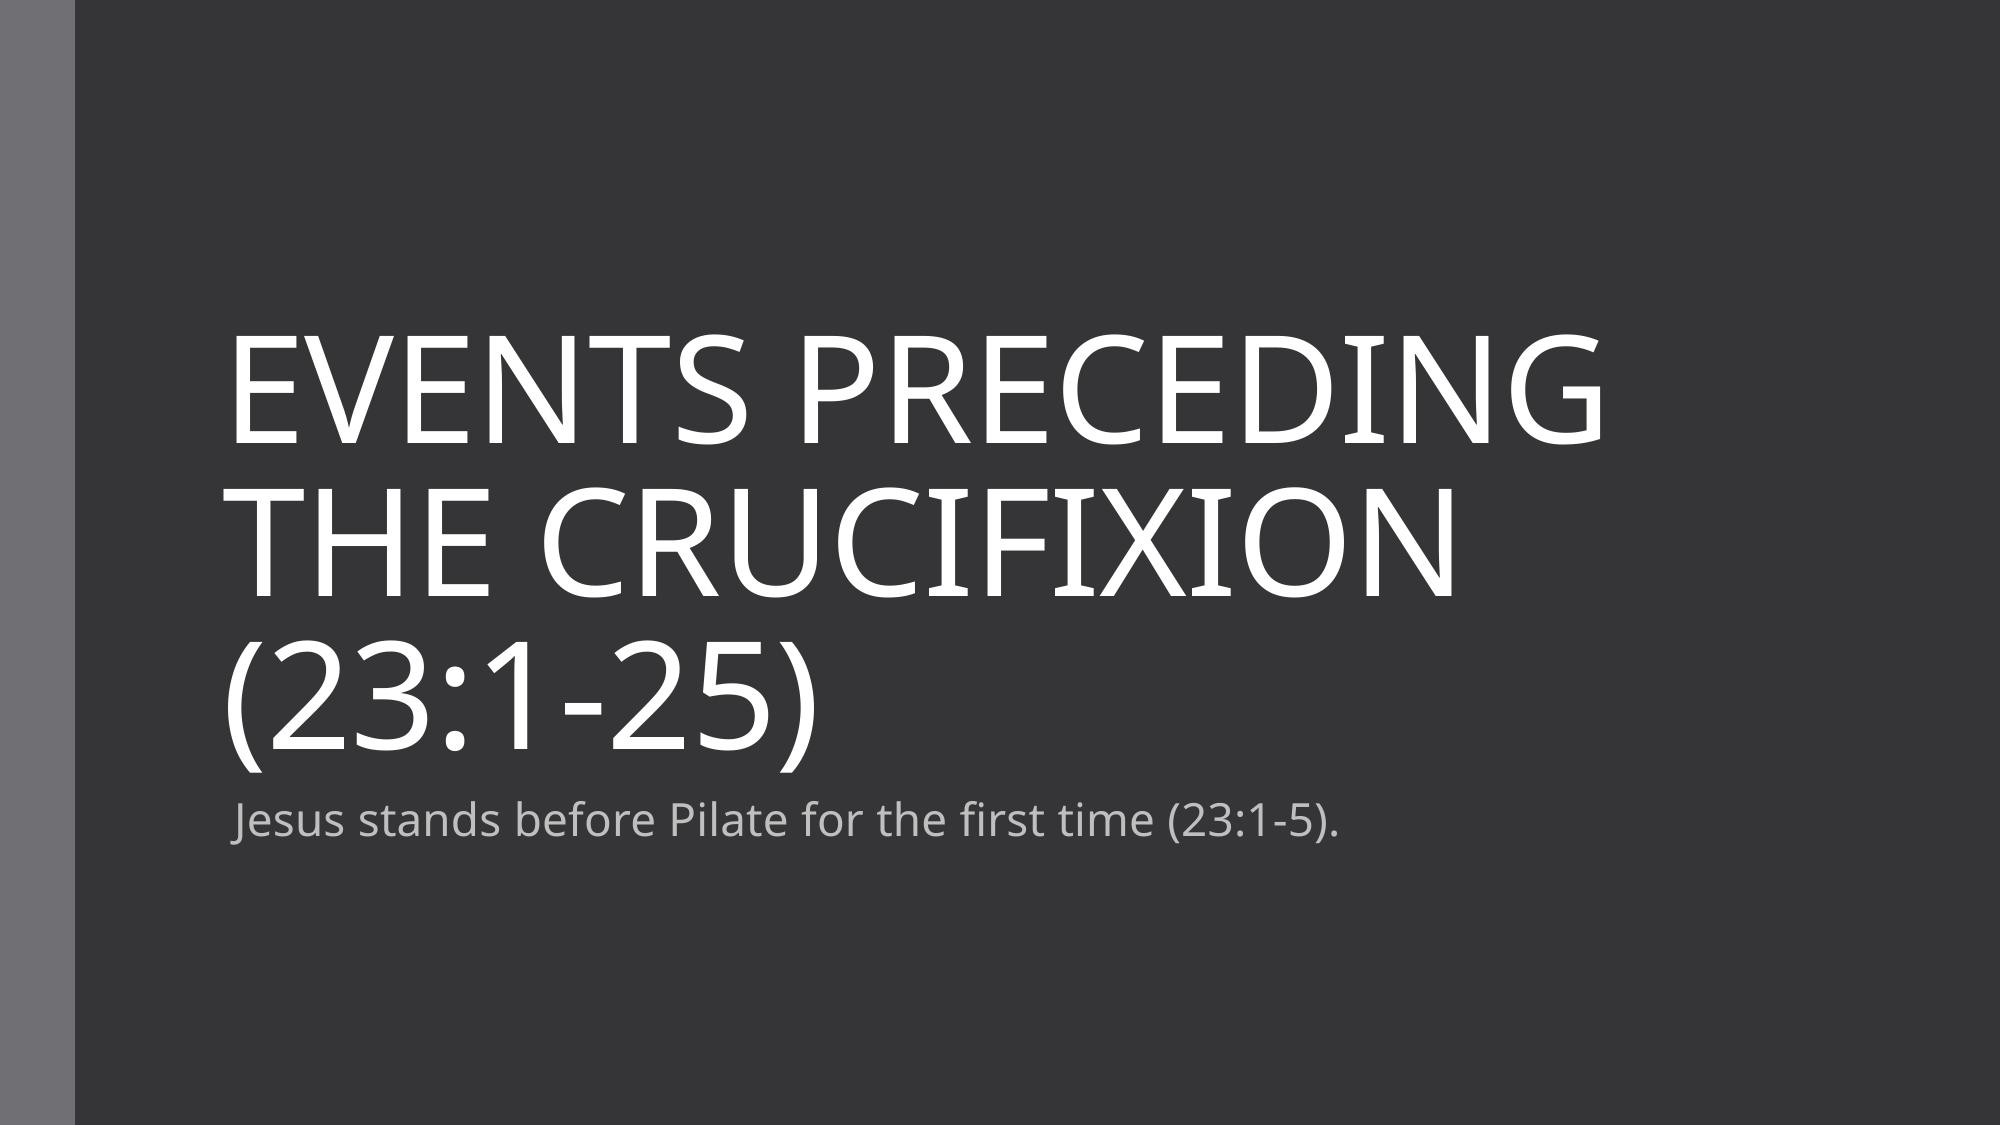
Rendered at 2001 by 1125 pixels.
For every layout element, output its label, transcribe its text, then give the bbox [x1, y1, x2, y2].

subtitle Jesus stands before Pilate for the first time (23:1-5). [206, 787, 1752, 1066]
title EVENTS PRECEDING THE CRUCIFIXION (23:1-25) [206, 124, 1752, 787]
